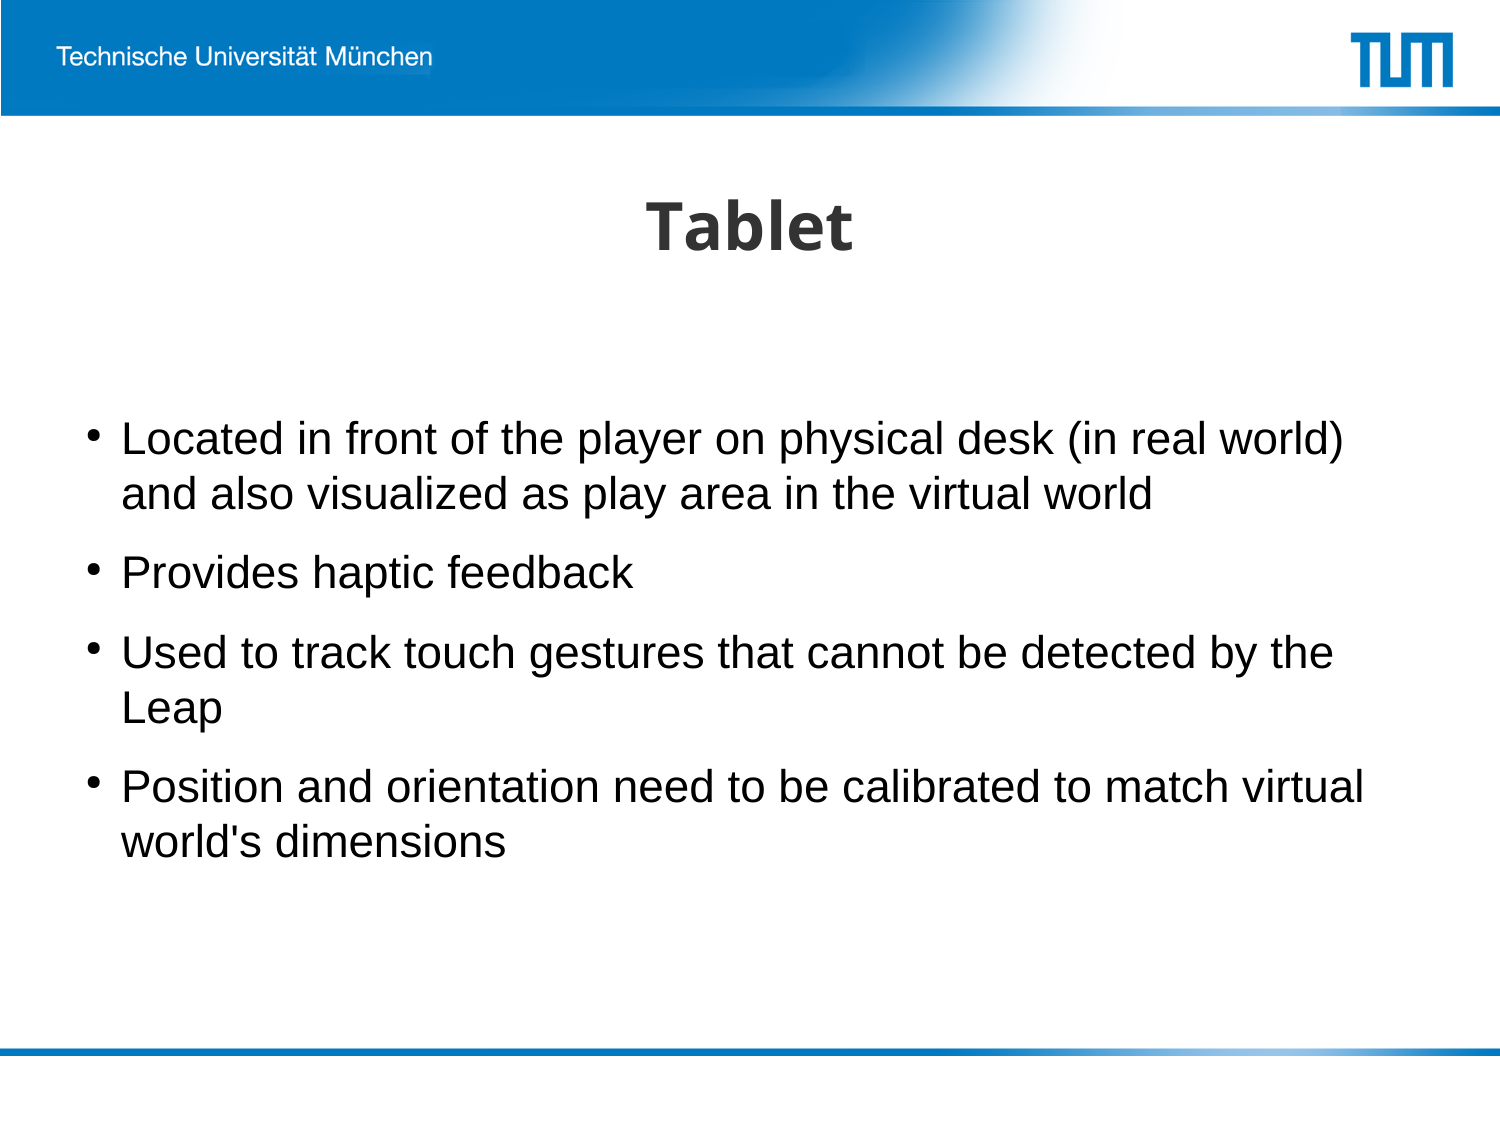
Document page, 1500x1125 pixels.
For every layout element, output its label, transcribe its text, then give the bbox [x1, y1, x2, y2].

text_box Located in front of the player on physical desk (in real world) and also visualized as play area in the virtual world Provides haptic feedback Used to track touch gestures that cannot be detected by the Leap Position and orientation need to be calibrated to match virtual world's dimensions [70, 401, 1447, 874]
text_box Tablet [53, 125, 1447, 324]
picture [0, 0, 1500, 1125]
